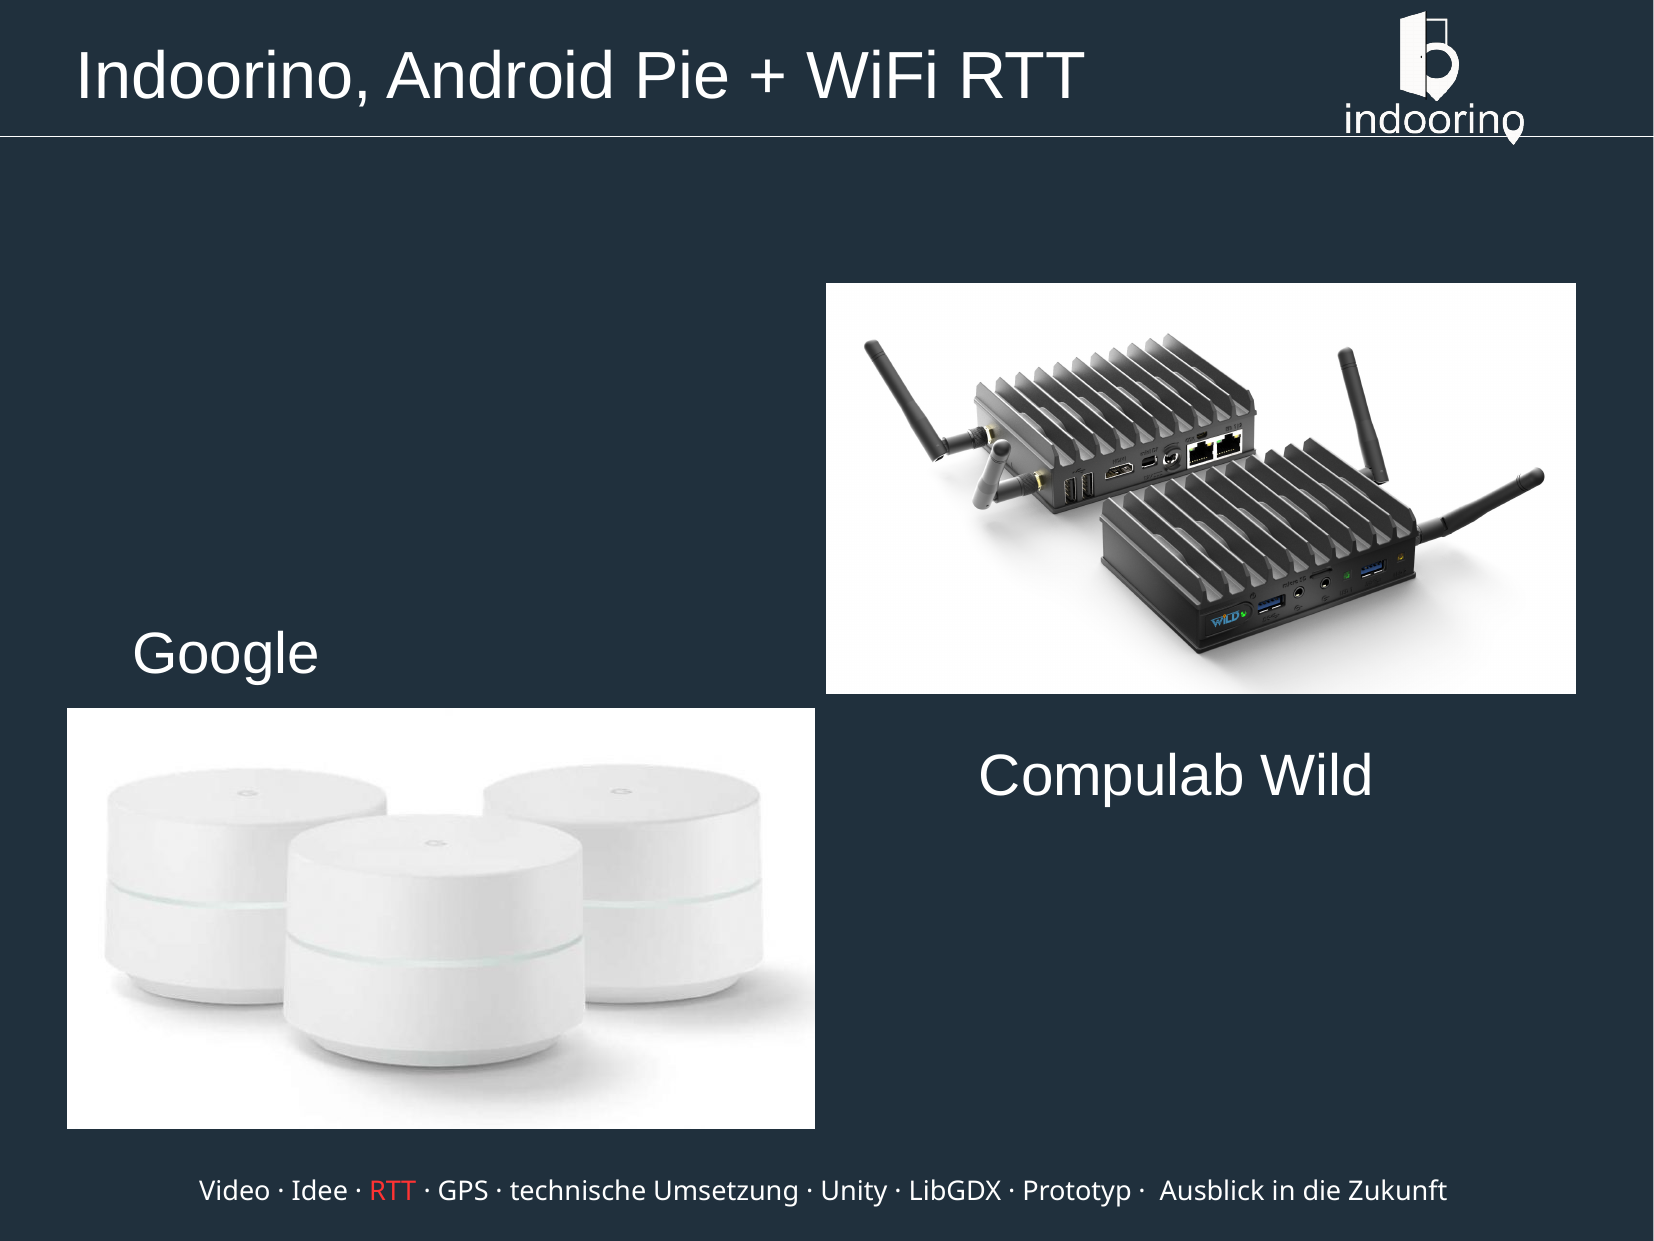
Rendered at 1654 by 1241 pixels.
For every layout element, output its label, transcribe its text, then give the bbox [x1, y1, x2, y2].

text_box Compulab Wild [846, 724, 1524, 827]
text_box Indoorino, Android Pie + WiFi RTT [0, 23, 1252, 127]
text_box Google [59, 602, 410, 706]
picture [0, 0, 1654, 1241]
text_box Video · Idee · RTT · GPS · technische Umsetzung · Unity · LibGDX · Prototyp · Ausblick in die Zukunft [106, 1174, 1547, 1205]
